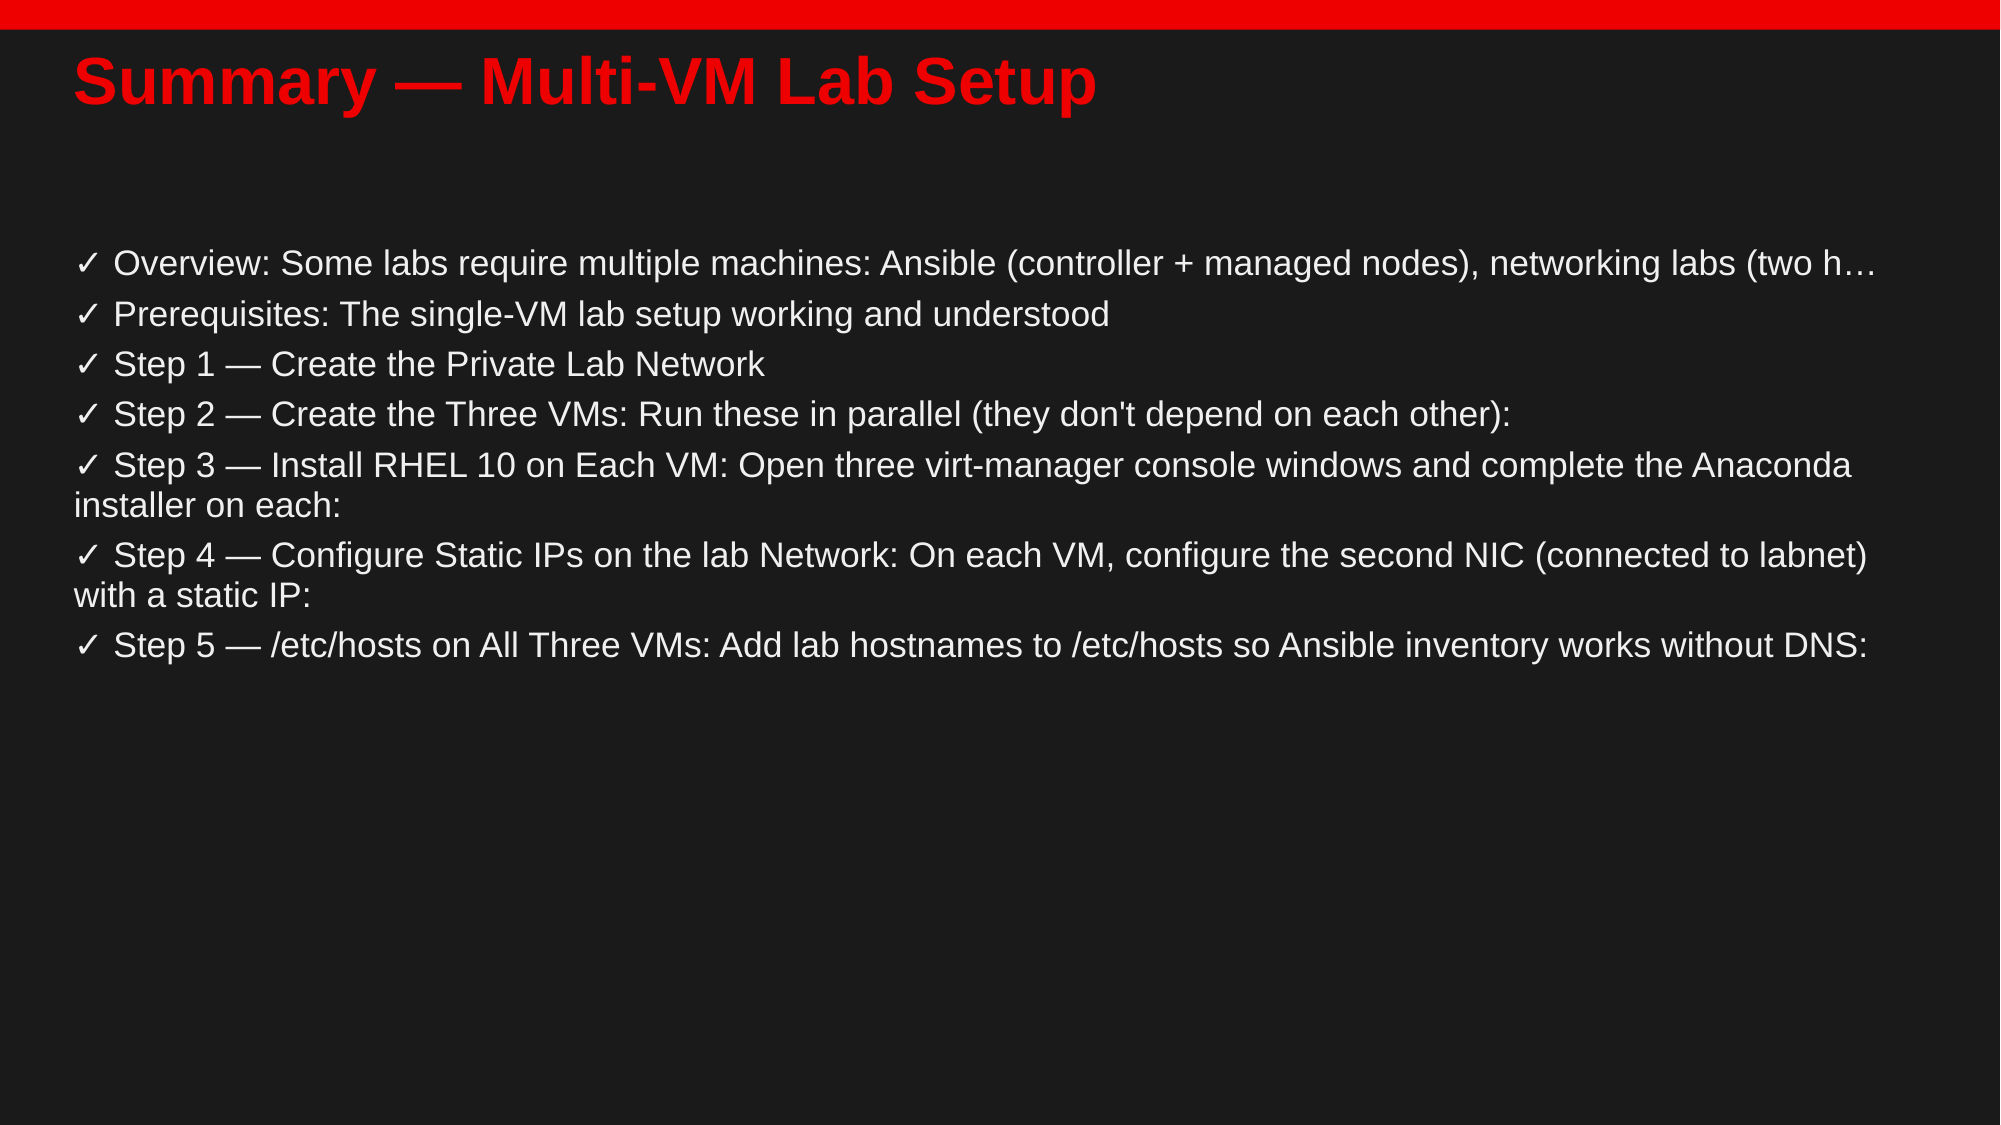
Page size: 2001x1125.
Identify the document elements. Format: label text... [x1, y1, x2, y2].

text_box [0, 0, 2001, 30]
text_box Summary — Multi-VM Lab Setup [59, 36, 1942, 208]
text_box ✓ Overview: Some labs require multiple machines: Ansible (controller + managed nodes), networking labs (two h… ✓ Prerequisites: The single-VM lab setup working and understood ✓ Step 1 — Create the Private Lab Network ✓ Step 2 — Create the Three VMs: Run these in parallel (they don't depend on each other): ✓ Step 3 — Install RHEL 10 on Each VM: Open three virt-manager console windows and complete the Anaconda installer on each: ✓ Step 4 — Configure Static IPs on the lab Network: On each VM, configure the second NIC (connected to labnet) with a static IP: ✓ Step 5 — /etc/hosts on All Three VMs: Add lab hostnames to /etc/hosts so Ansible inventory works without DNS: [59, 236, 1942, 1037]
